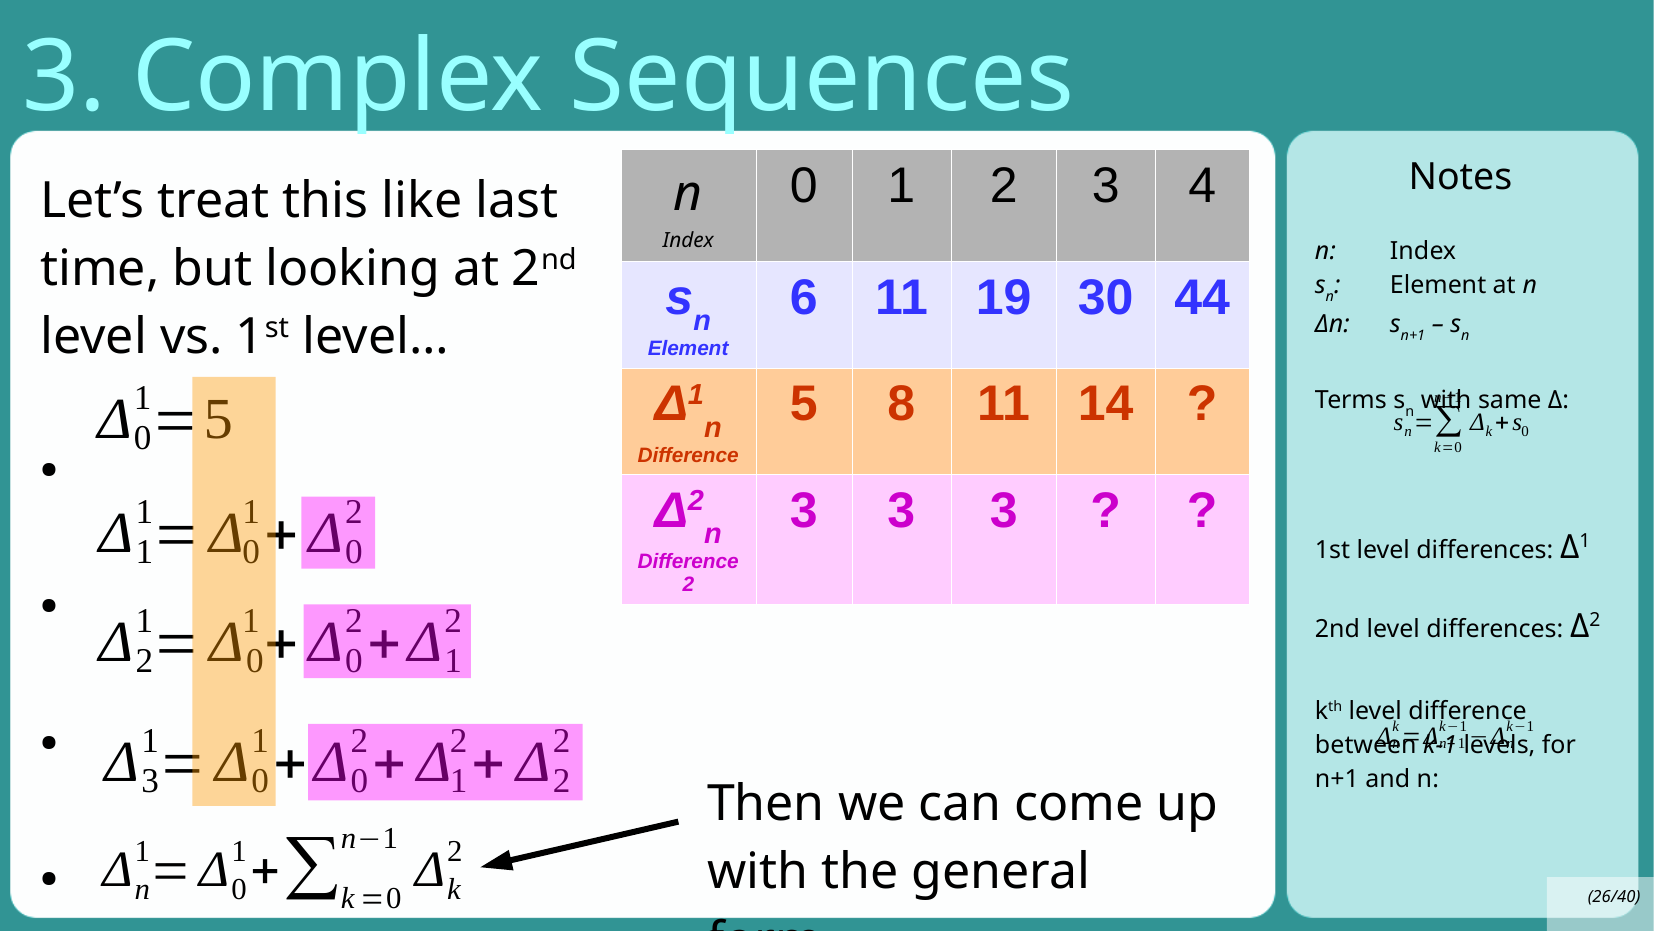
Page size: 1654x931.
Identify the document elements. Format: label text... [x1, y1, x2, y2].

table_cell ? [1057, 475, 1155, 604]
table_cell 30 [1057, 262, 1155, 368]
table_cell sn Element [622, 262, 756, 368]
table_cell 8 [853, 369, 951, 474]
text_box Then we can come up with the general form. [707, 766, 1232, 888]
chart [1368, 717, 1541, 753]
table_cell Δ1n Difference [622, 369, 756, 474]
chart [1387, 388, 1536, 456]
text_box n: Index sn: Element at n Δn: sn+1 – sn Terms sn with same Δ: 1st level differences: Δ1 2nd level differences: Δ2 kth level difference between k-1 levels, for n+1 and n: [1300, 225, 1622, 710]
table_cell ? [1156, 475, 1249, 604]
title 3. Complex Sequences [22, 13, 1511, 130]
table_header 3 [1057, 150, 1155, 261]
table_header 2 [952, 150, 1056, 261]
table_cell 3 [757, 475, 852, 604]
text_box Let’s treat this like last time, but looking at 2nd level vs. 1st level… [40, 163, 604, 895]
table_cell 44 [1156, 262, 1249, 368]
table_cell 6 [757, 262, 852, 368]
table_cell 3 [952, 475, 1056, 604]
table_cell 14 [1057, 369, 1155, 474]
text_box (<number>/40) [1546, 877, 1654, 931]
picture [0, 0, 1654, 931]
table_cell 11 [853, 262, 951, 368]
table_cell 11 [952, 369, 1056, 474]
table_header 4 [1156, 150, 1249, 261]
table_cell ? [1156, 369, 1249, 474]
table_cell 19 [952, 262, 1056, 368]
text_box Notes [1290, 141, 1631, 661]
table_cell Δ2n Difference2 [622, 475, 756, 604]
table_cell 3 [853, 475, 951, 604]
table_cell 5 [757, 369, 852, 474]
chart [86, 784, 477, 916]
table_header 1 [853, 150, 951, 261]
table_header n Index [622, 150, 756, 261]
table_header 0 [757, 150, 852, 261]
